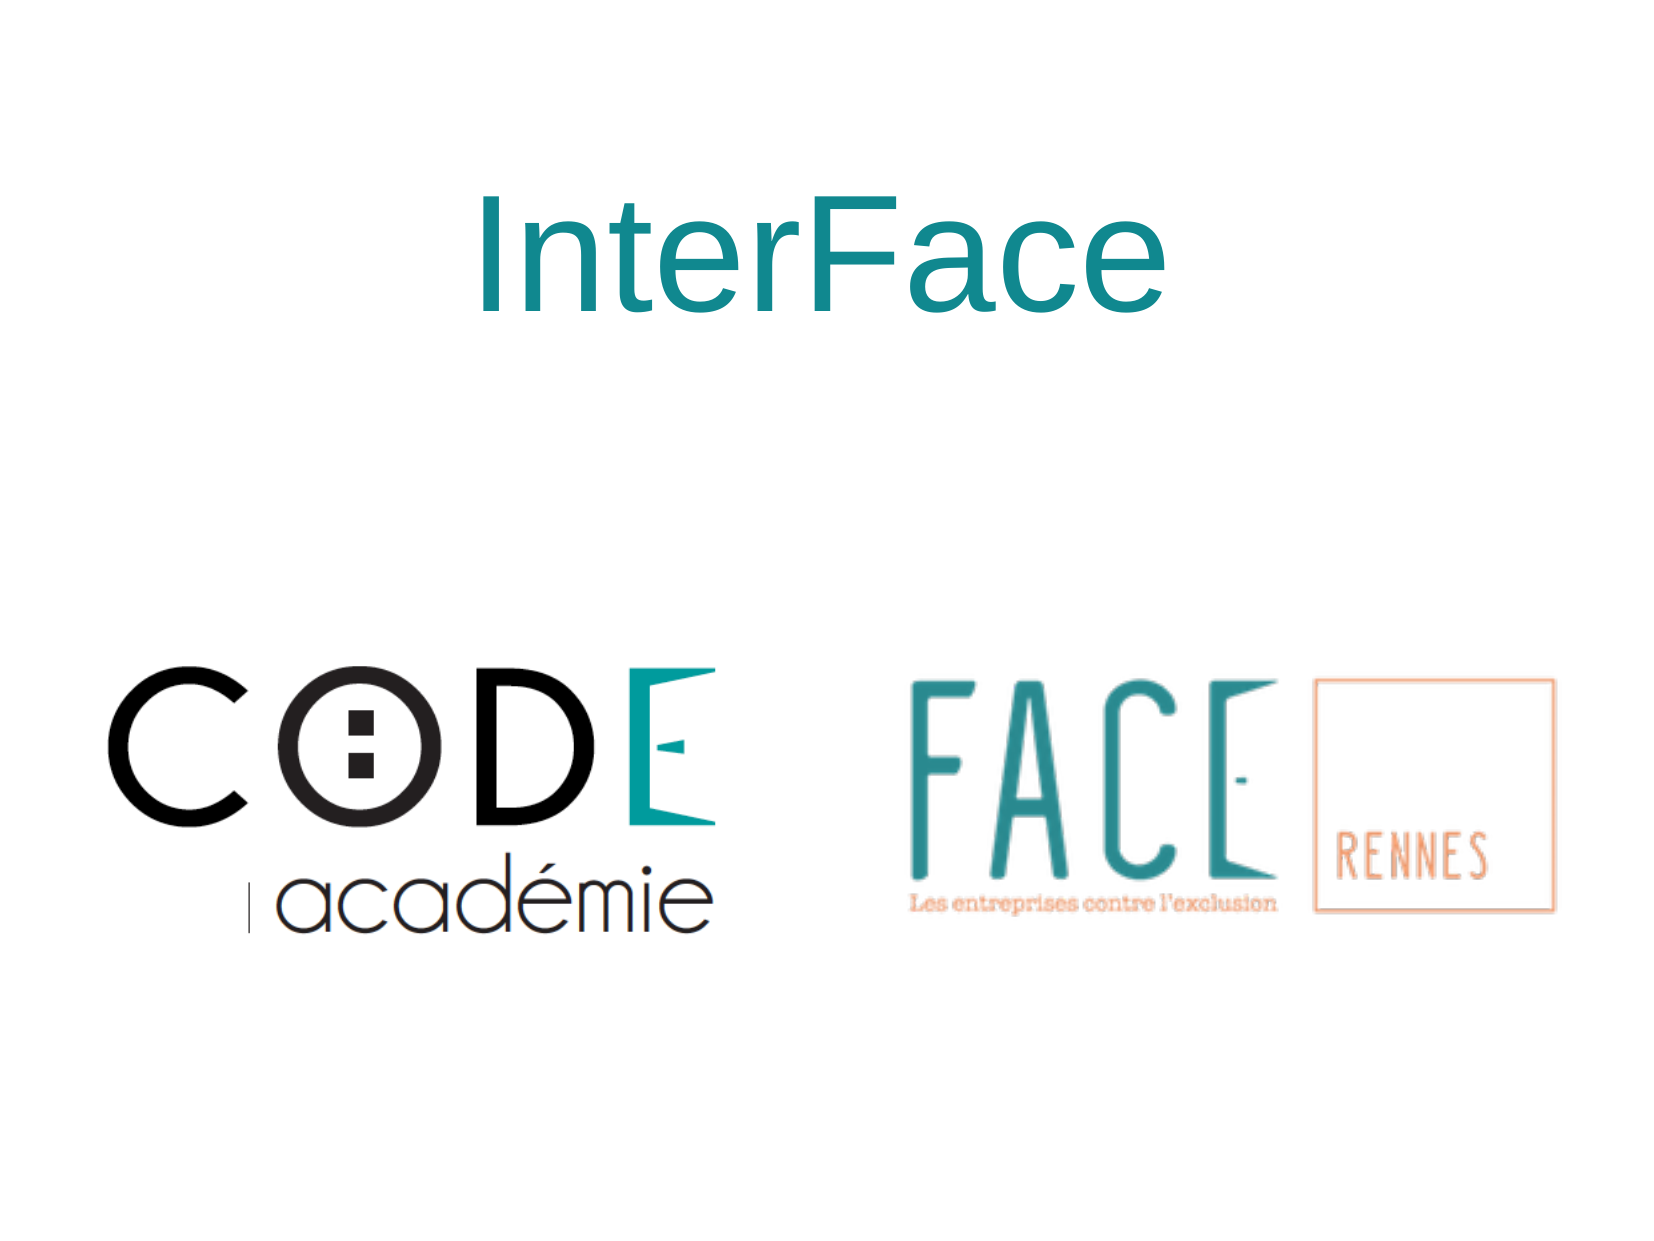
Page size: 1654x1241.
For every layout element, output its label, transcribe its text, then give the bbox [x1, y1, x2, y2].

text_box InterFace [377, 70, 1264, 438]
picture [862, 625, 1602, 964]
picture [70, 625, 766, 1004]
